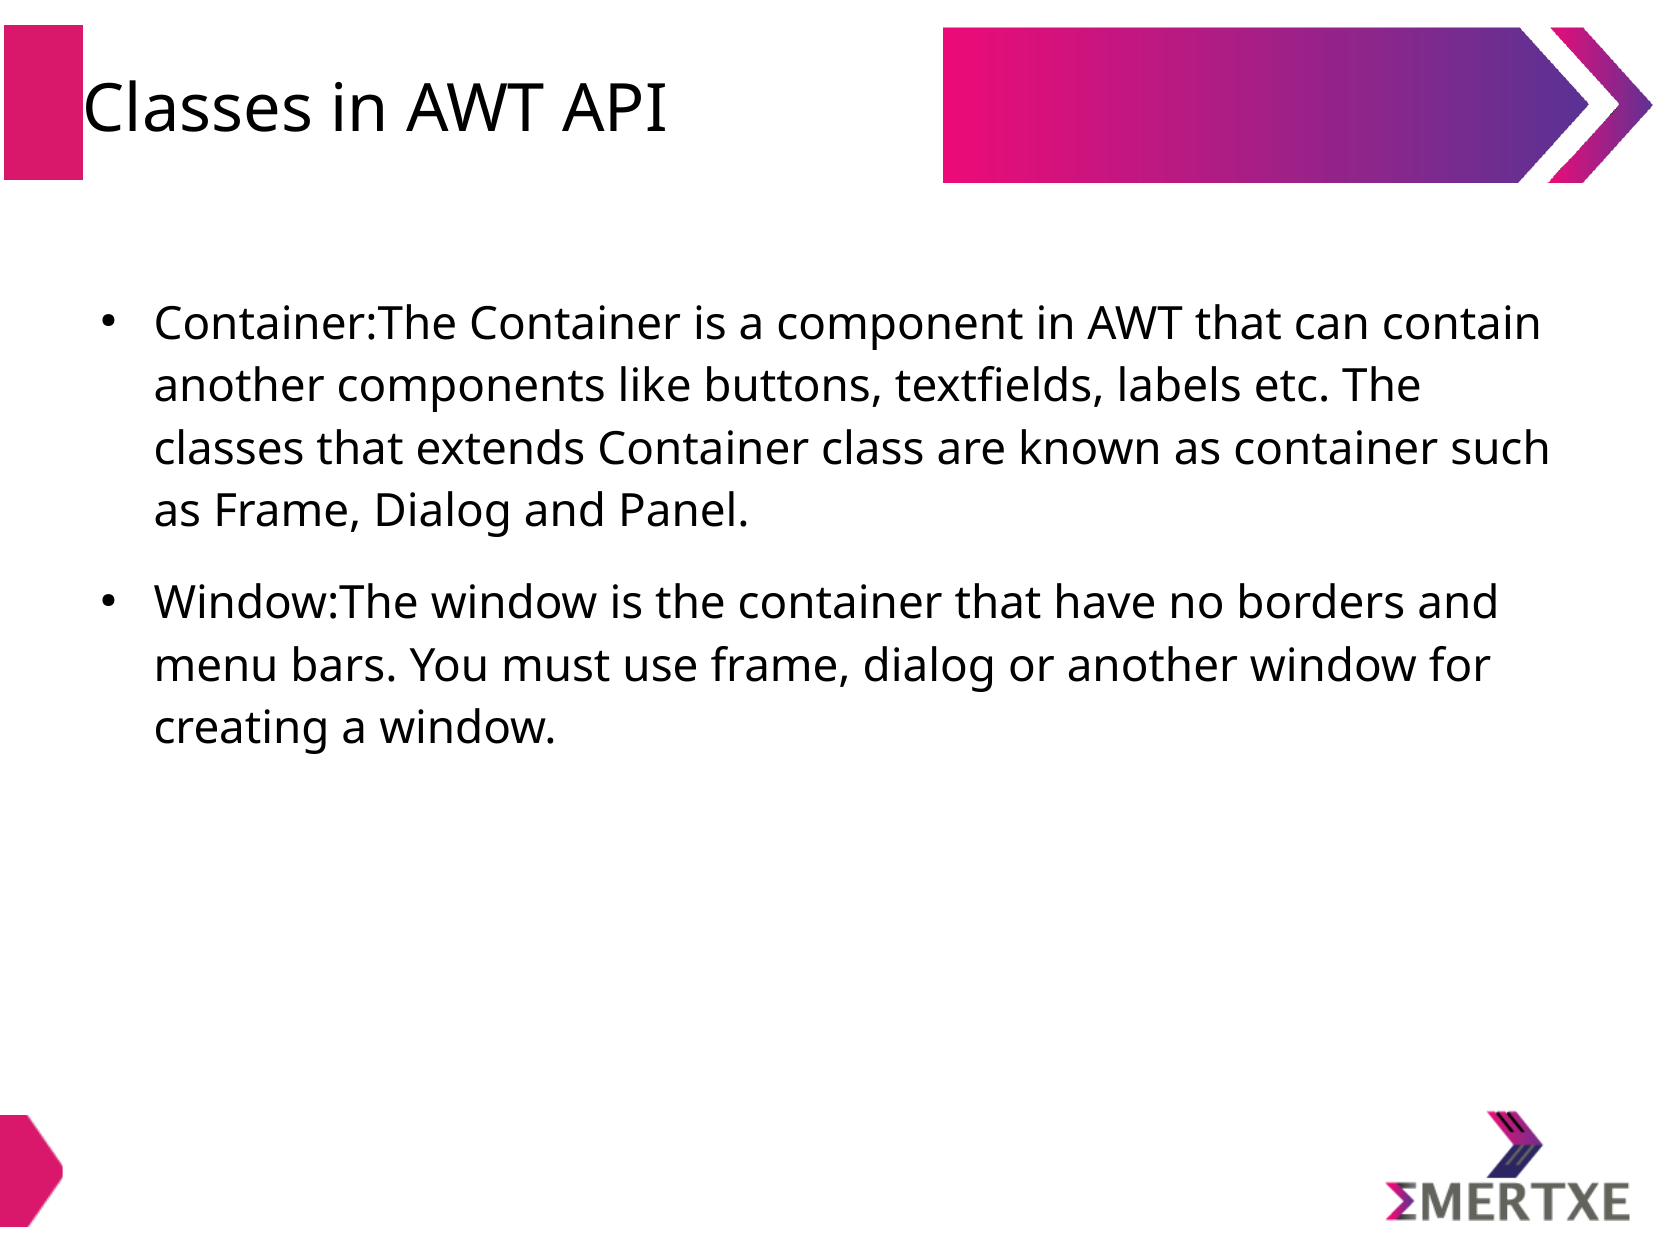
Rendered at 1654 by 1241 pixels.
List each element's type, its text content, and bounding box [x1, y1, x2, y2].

picture [1385, 1107, 1631, 1221]
picture [1571, 27, 1653, 183]
list Container:The Container is a component in AWT that can contain another components like buttons, textfields, labels etc. The classes that extends Container class are known as container such as Frame, Dialog and Panel. Window:The window is the container that have no borders and menu bars. You must use frame, dialog or another window for creating a window. [82, 290, 1571, 1010]
title Classes in AWT API [82, 2, 1571, 210]
